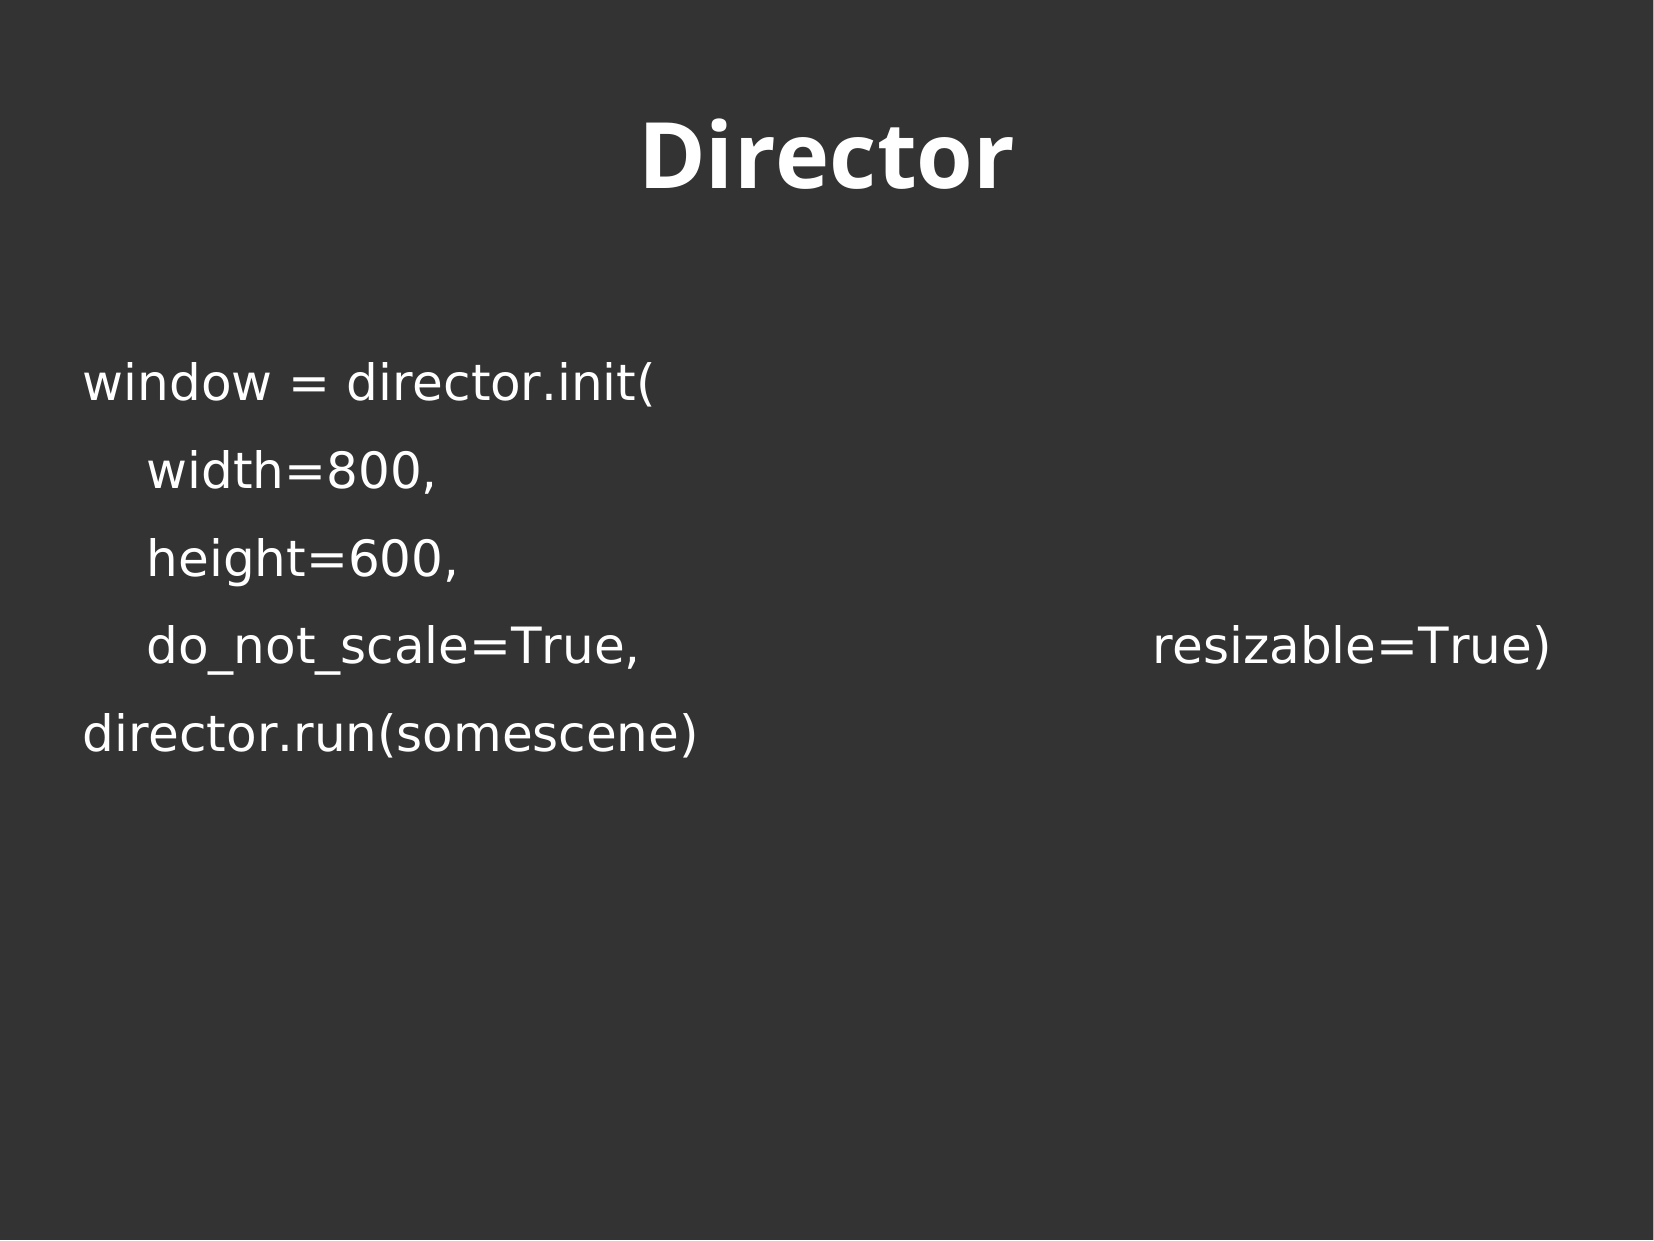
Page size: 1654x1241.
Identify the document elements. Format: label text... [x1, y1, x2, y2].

title Director [82, 49, 1571, 257]
list window = director.init( width=800, height=600, do_not_scale=True, resizable=True) director.run(somescene) [82, 354, 1571, 1173]
